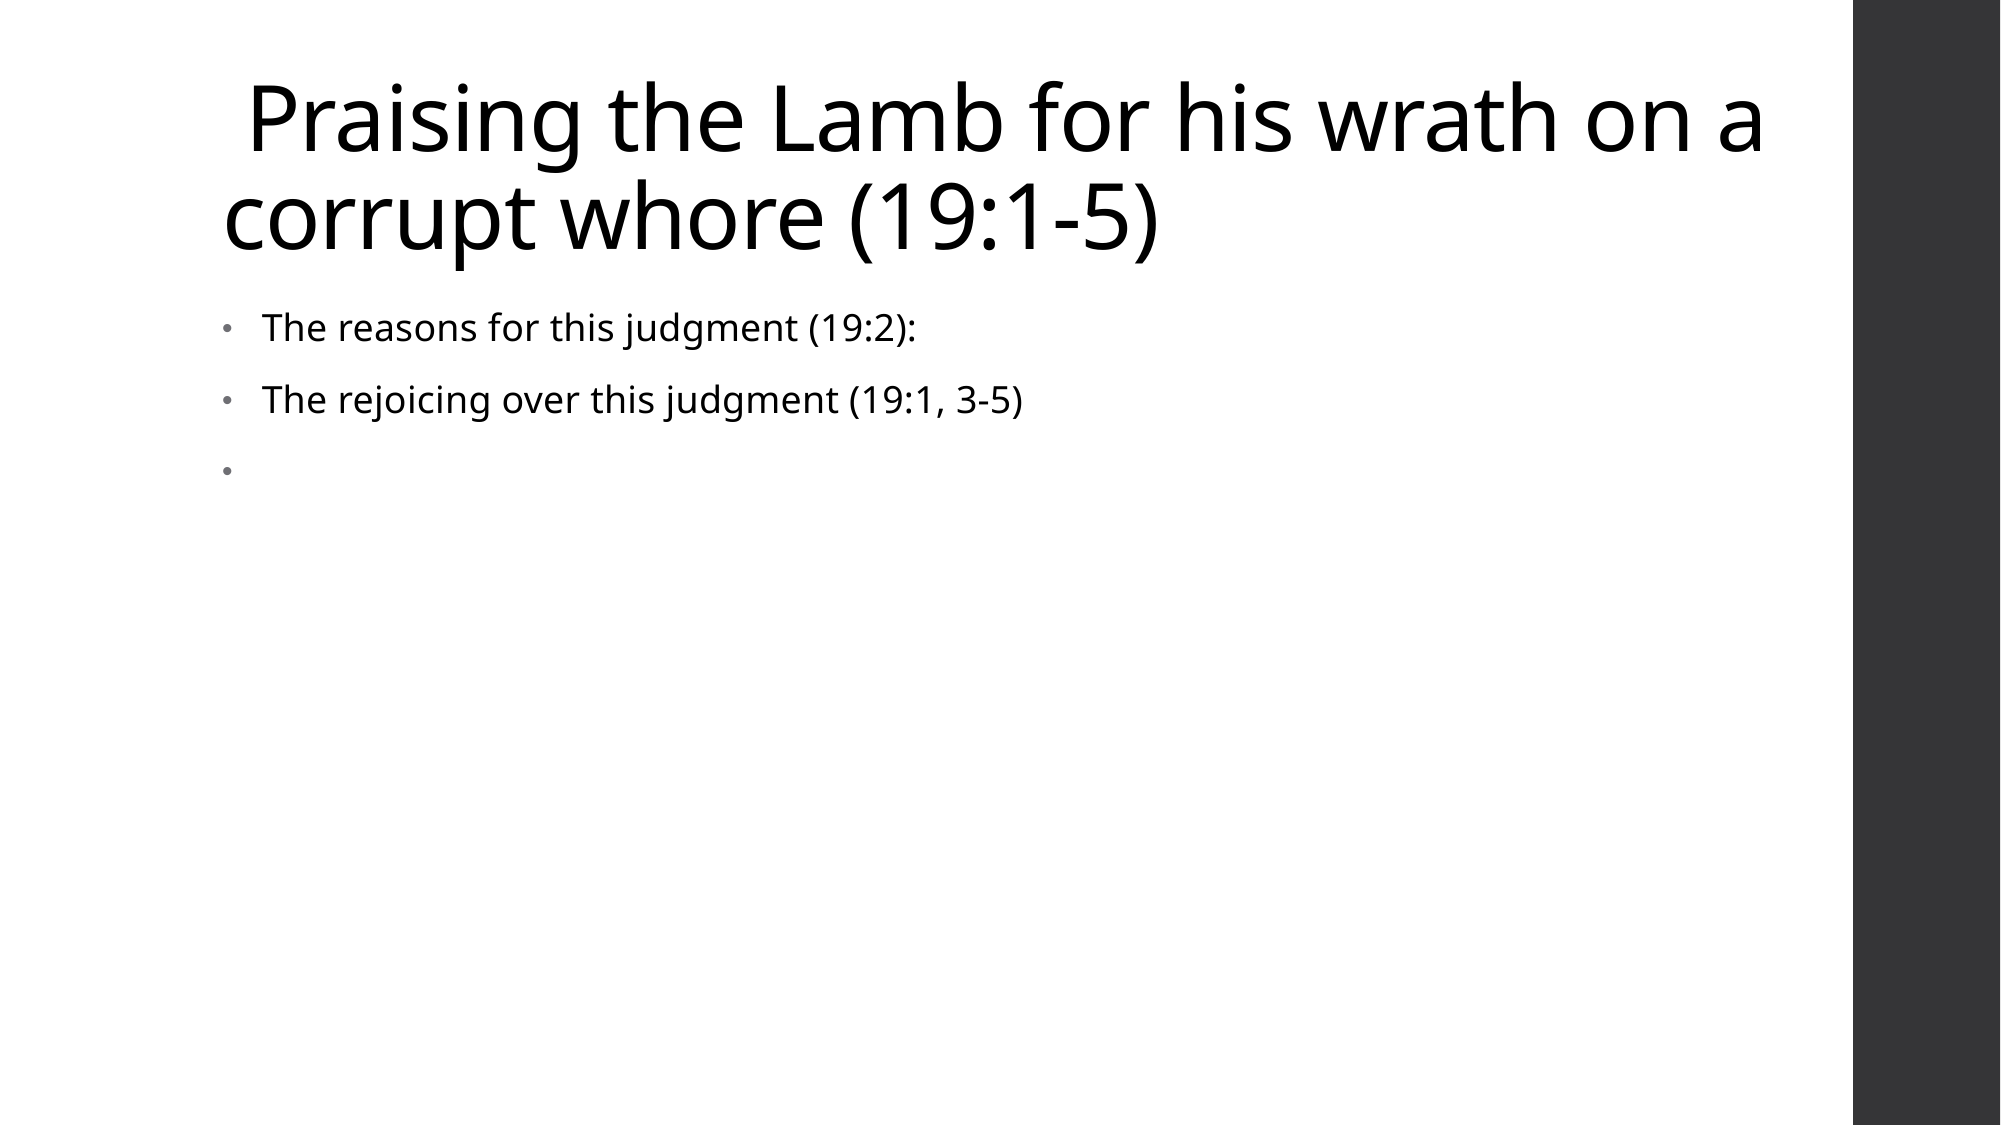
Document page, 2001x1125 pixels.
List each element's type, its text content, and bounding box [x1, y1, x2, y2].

title Praising the Lamb for his wrath on a corrupt whore (19:1-5) [206, 60, 1797, 278]
list The reasons for this judgment (19:2): The rejoicing over this judgment (19:1, 3-5) [206, 299, 1617, 1014]
